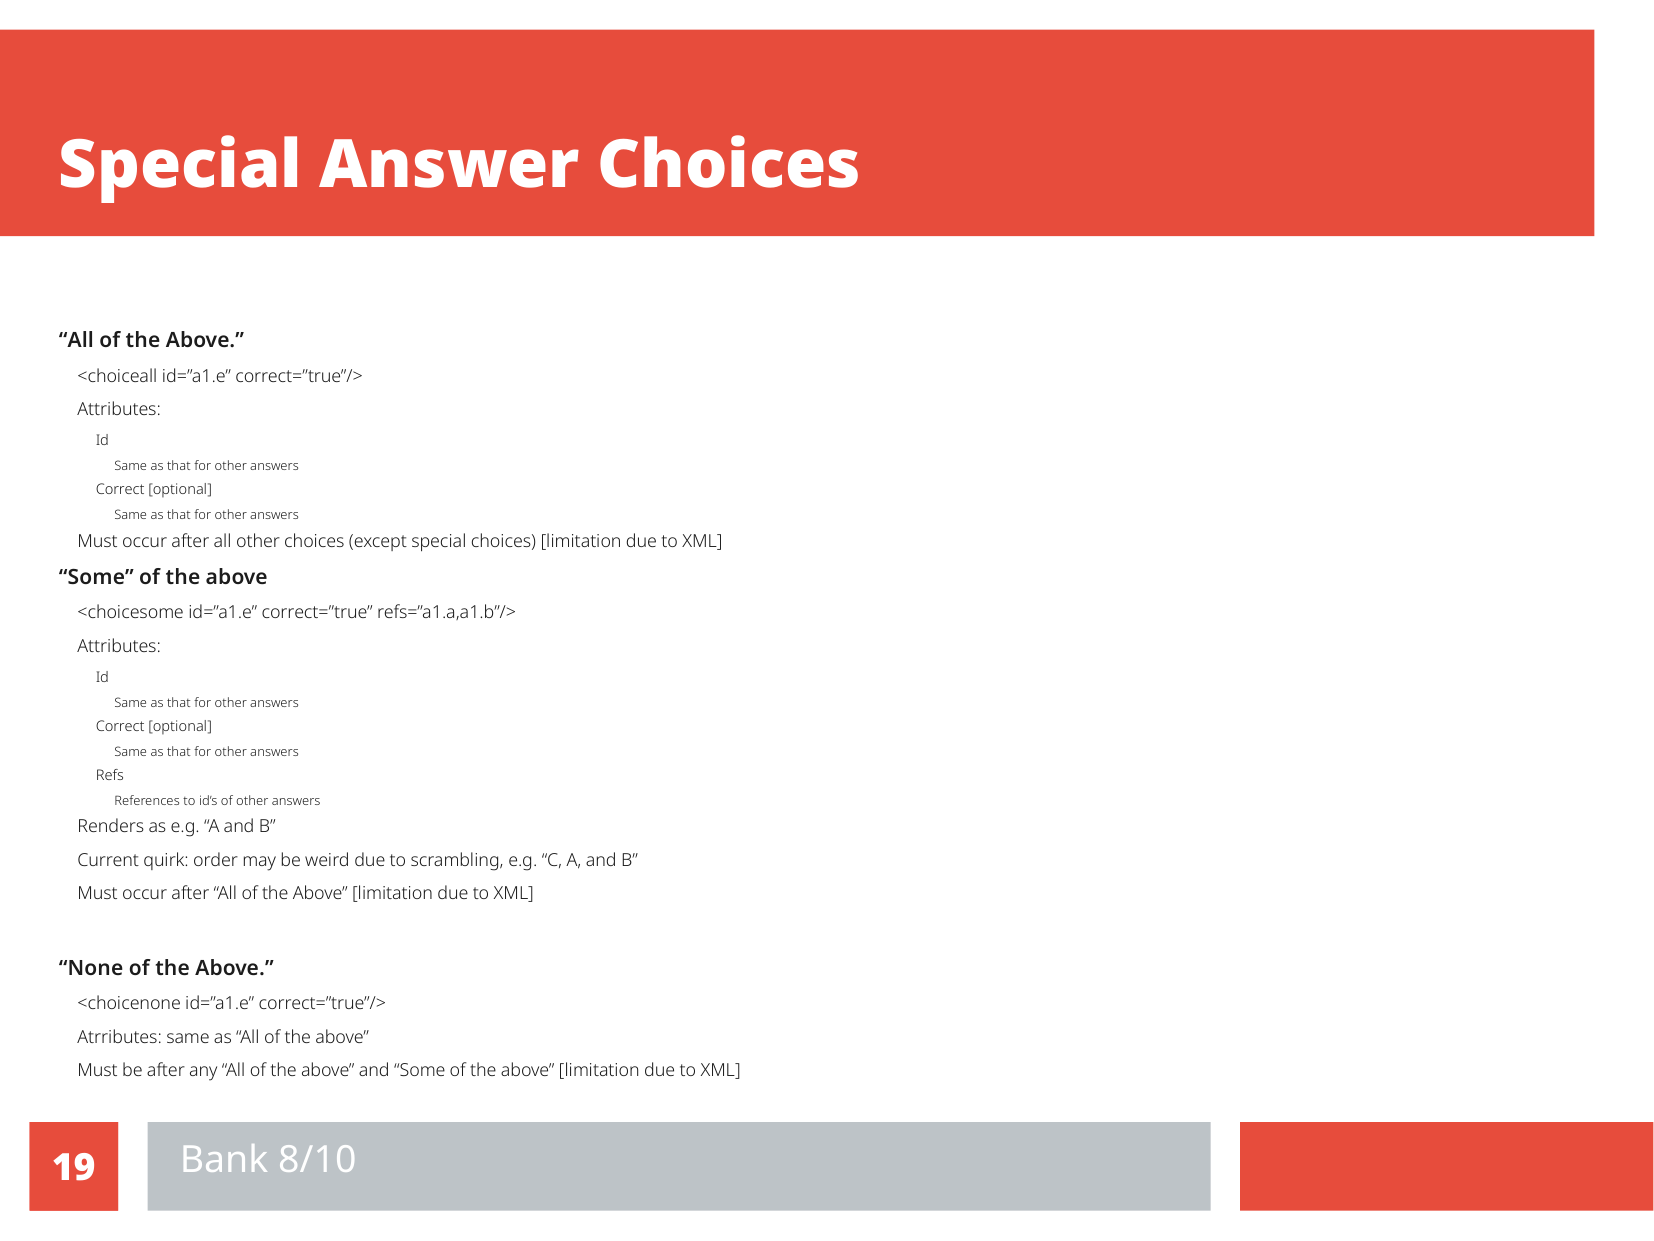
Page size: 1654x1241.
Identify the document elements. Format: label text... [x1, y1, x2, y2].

list “All of the Above.” <choiceall id=”a1.e” correct=”true”/> Attributes: Id Same as that for other answers Correct [optional] Same as that for other answers Must occur after all other choices (except special choices) [limitation due to XML] “Some” of the above <choicesome id=”a1.e” correct=”true” refs=”a1.a,a1.b”/> Attributes: Id Same as that for other answers Correct [optional] Same as that for other answers Refs References to id’s of other answers Renders as e.g. “A and B” Current quirk: order may be weird due to scrambling, e.g. “C, A, and B” Must occur after “All of the Above” [limitation due to XML] “None of the Above.” <choicenone id=”a1.e” correct=”true”/> Atrributes: same as “All of the above” Must be after any “All of the above” and “Some of the above” [limitation due to XML] [59, 324, 1565, 1093]
title Special Answer Choices [59, 59, 1595, 207]
text_box Bank 8/10 [165, 1125, 736, 1184]
